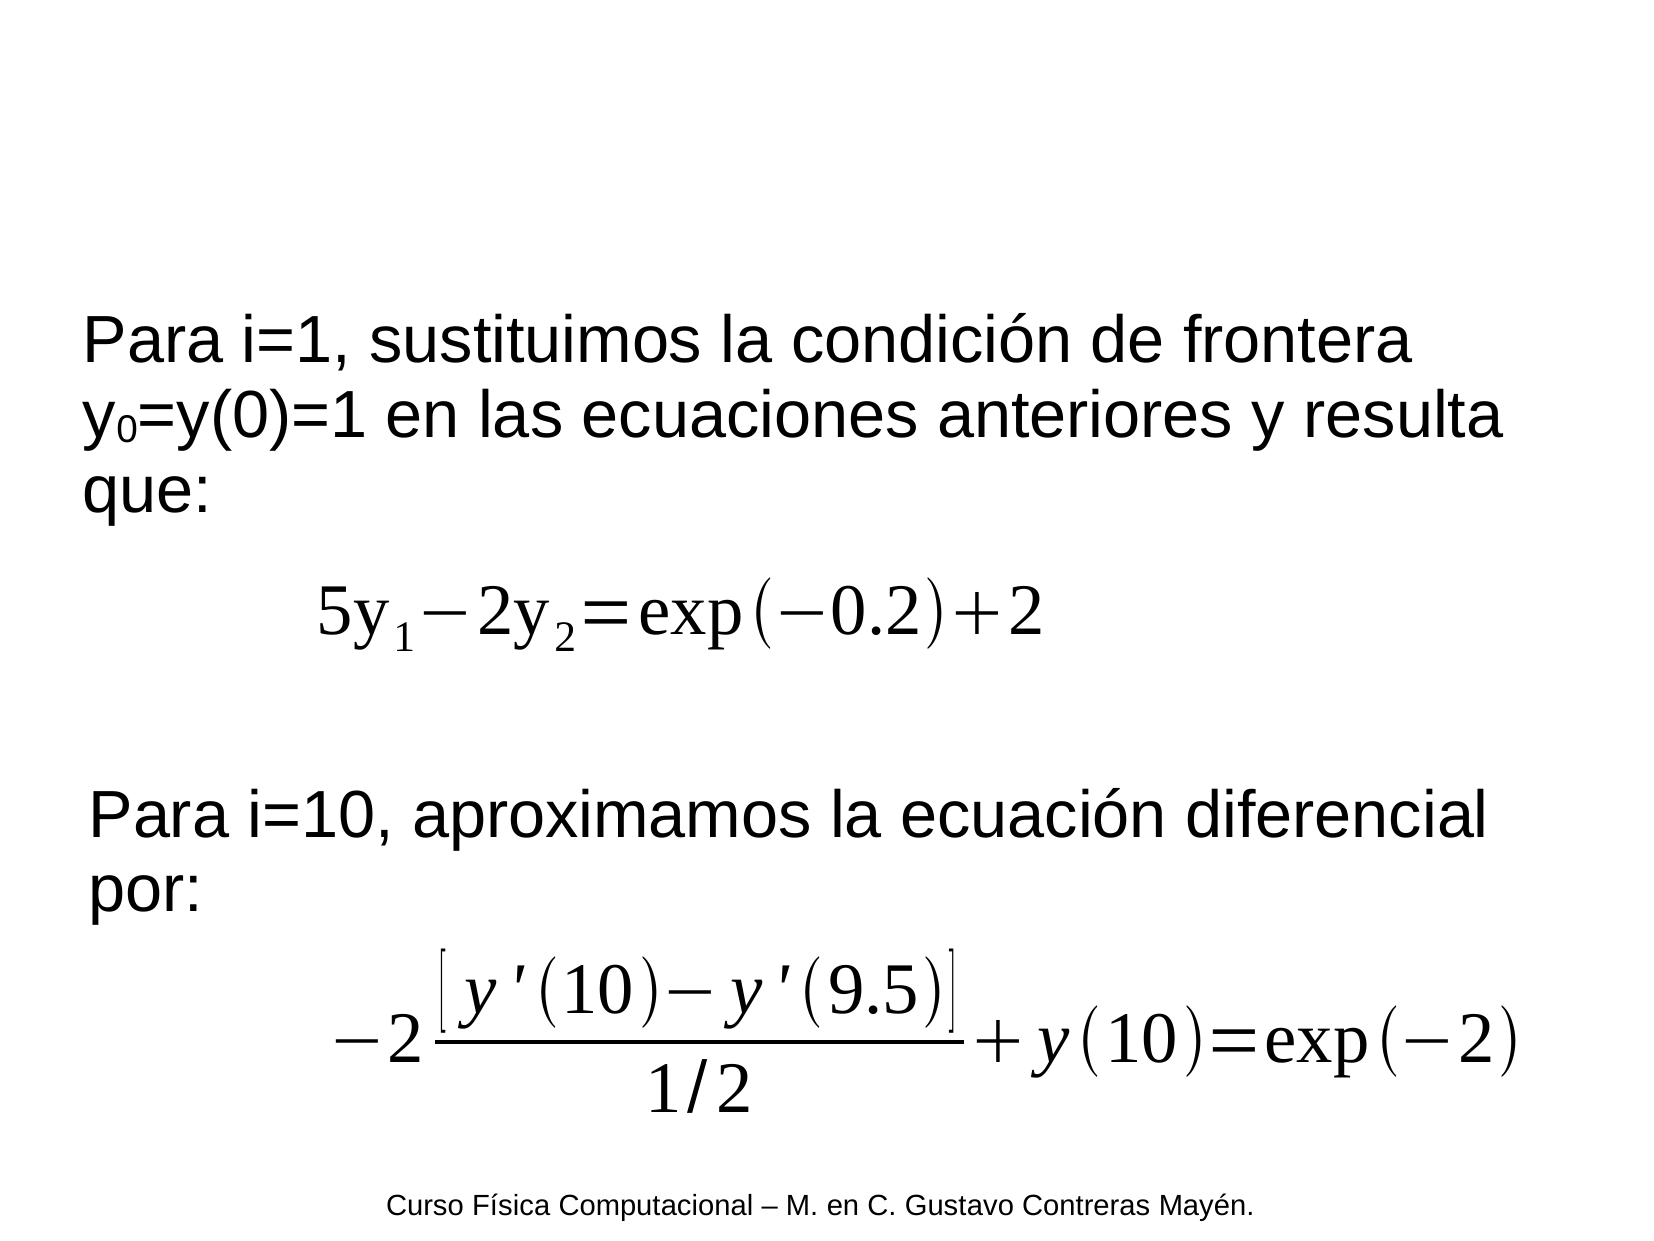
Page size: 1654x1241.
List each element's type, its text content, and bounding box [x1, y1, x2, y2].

text_box Para i=10, aproximamos la ecuación diferencial por: [88, 734, 1577, 969]
chart [322, 944, 1527, 1128]
chart [310, 570, 1052, 663]
subtitle Para i=1, sustituimos la condición de frontera y0=y(0)=1 en las ecuaciones anteriores y resulta que: [82, 291, 1571, 538]
